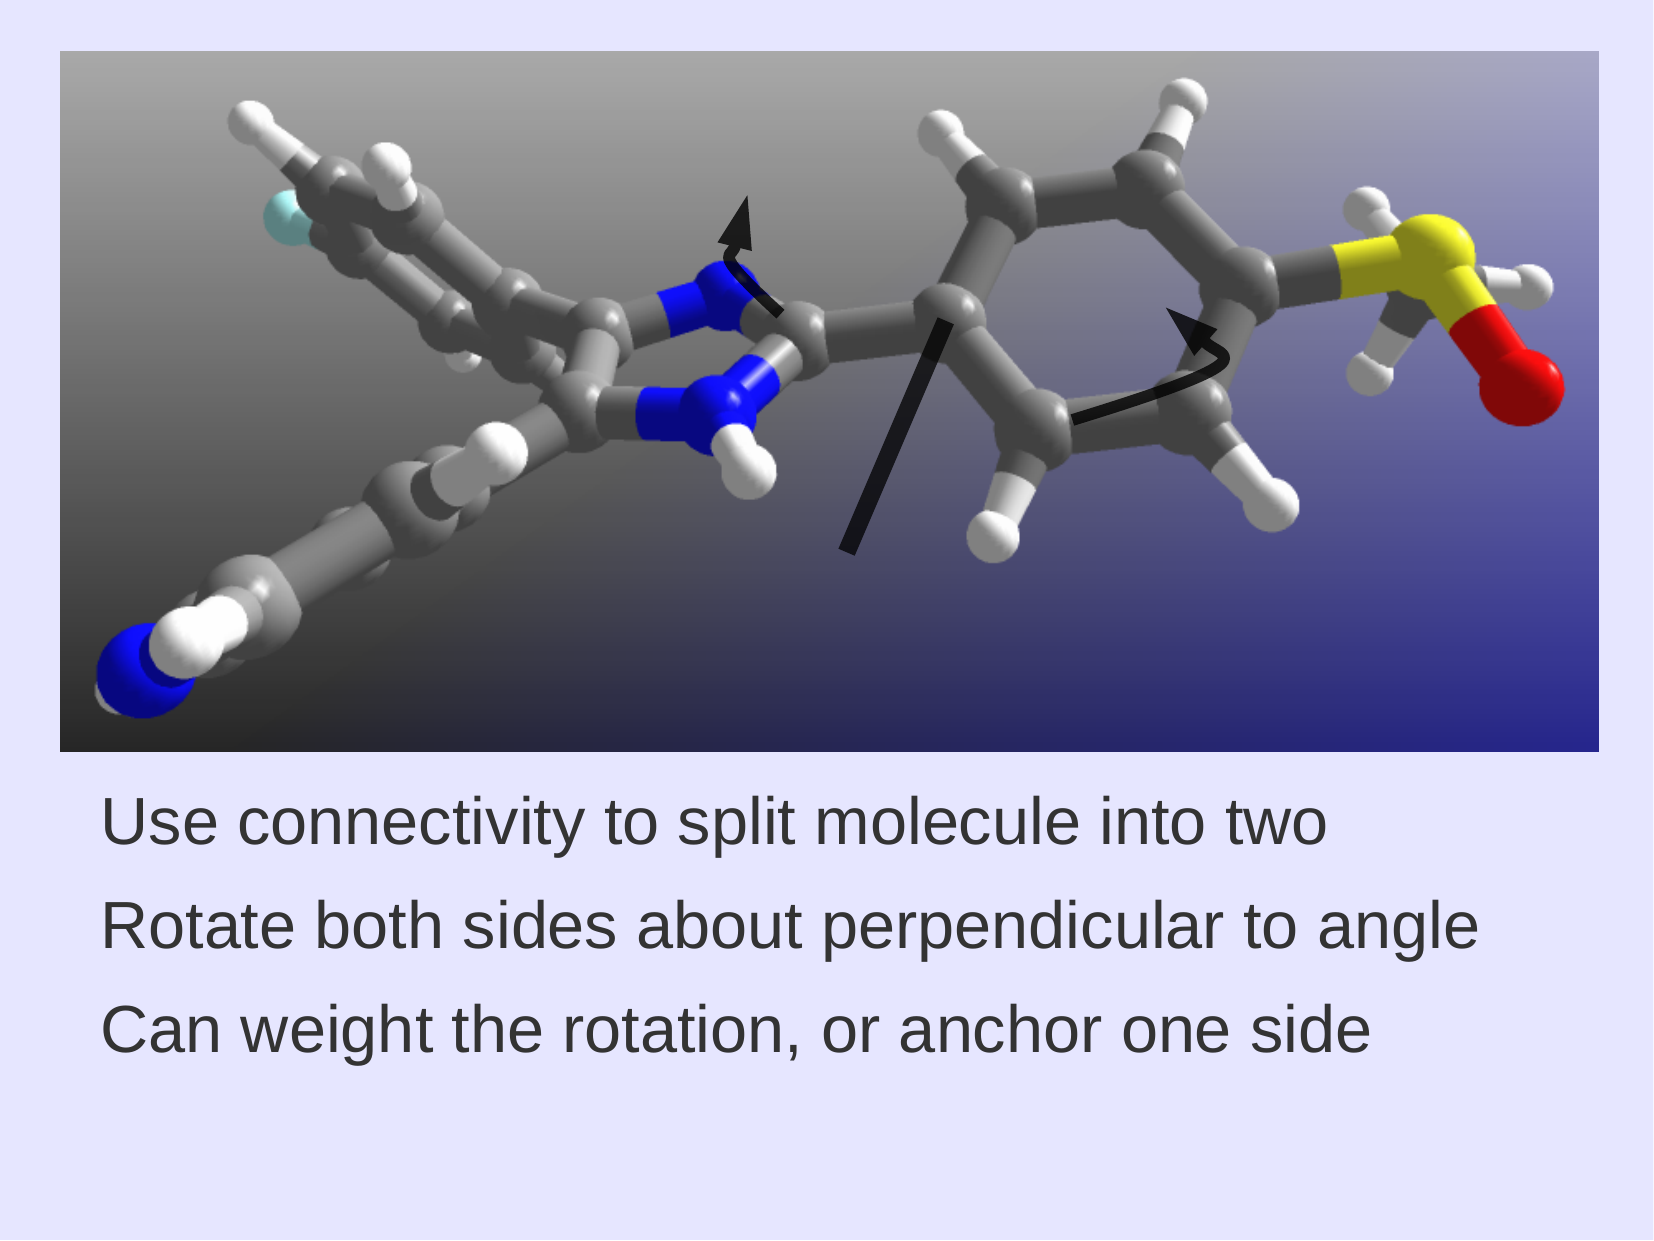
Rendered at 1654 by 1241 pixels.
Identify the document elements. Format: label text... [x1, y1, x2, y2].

list Use connectivity to split molecule into two Rotate both sides about perpendicular to angle Can weight the rotation, or anchor one side [82, 783, 1571, 1191]
picture [60, 51, 1599, 752]
